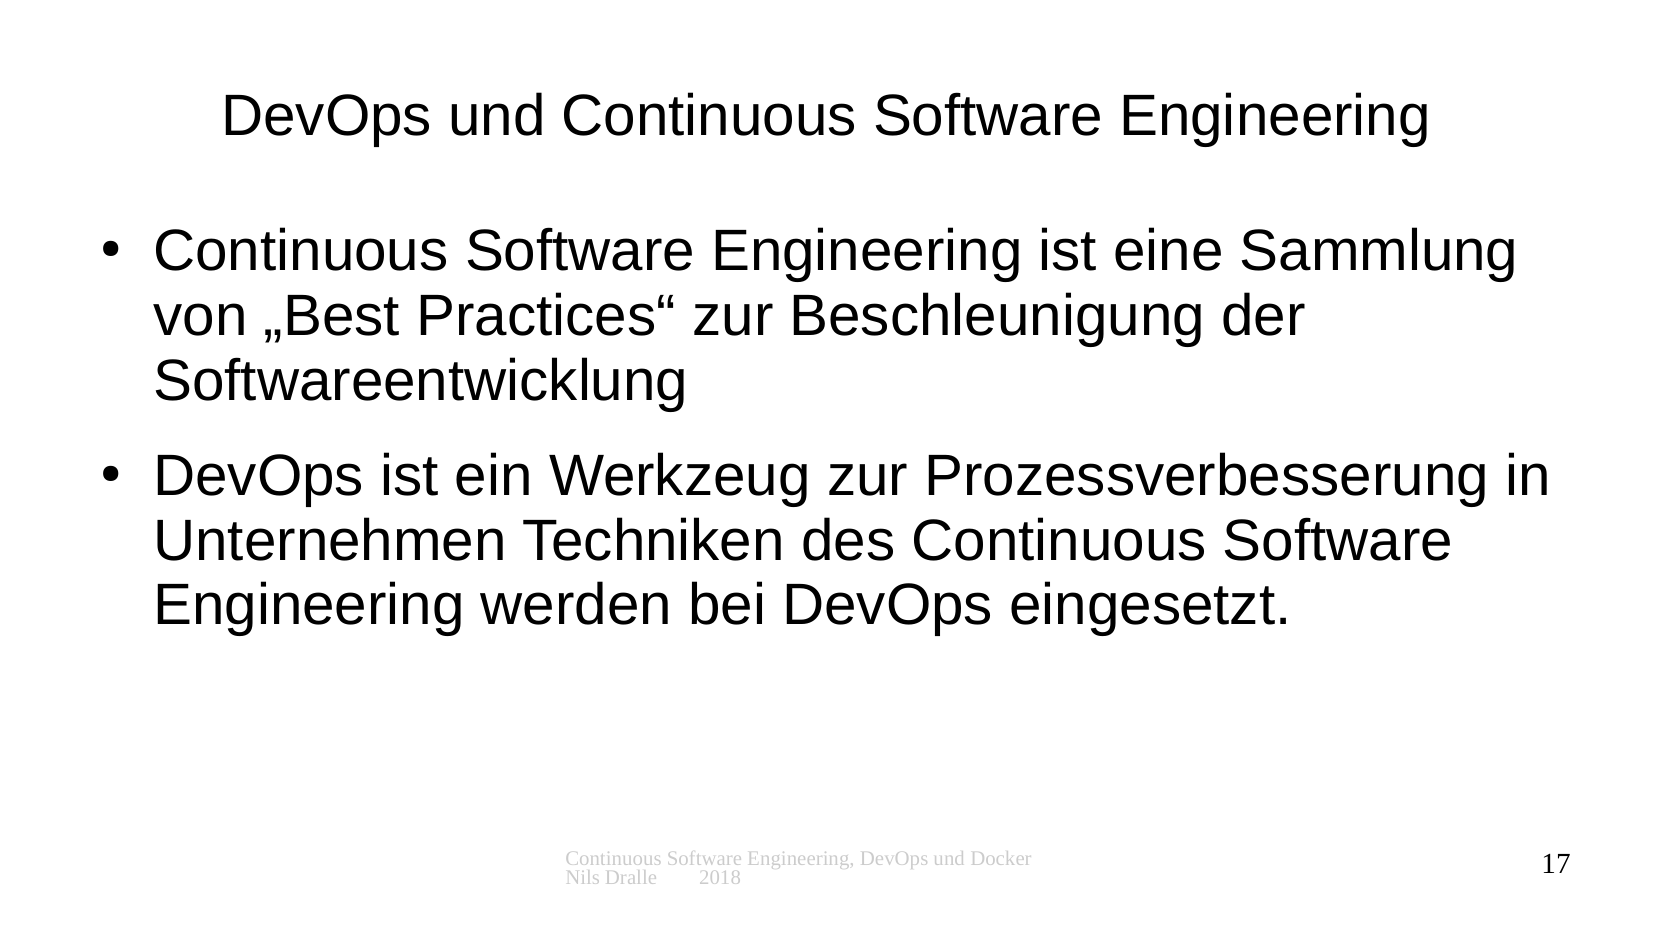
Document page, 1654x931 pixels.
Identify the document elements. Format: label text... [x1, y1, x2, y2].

list Continuous Software Engineering ist eine Sammlung von „Best Practices“ zur Beschleunigung der Softwareentwicklung DevOps ist ein Werkzeug zur Prozessverbesserung in Unternehmen Techniken des Continuous Software Engineering werden bei DevOps eingesetzt. [82, 217, 1571, 758]
title DevOps und Continuous Software Engineering [82, 12, 1571, 217]
